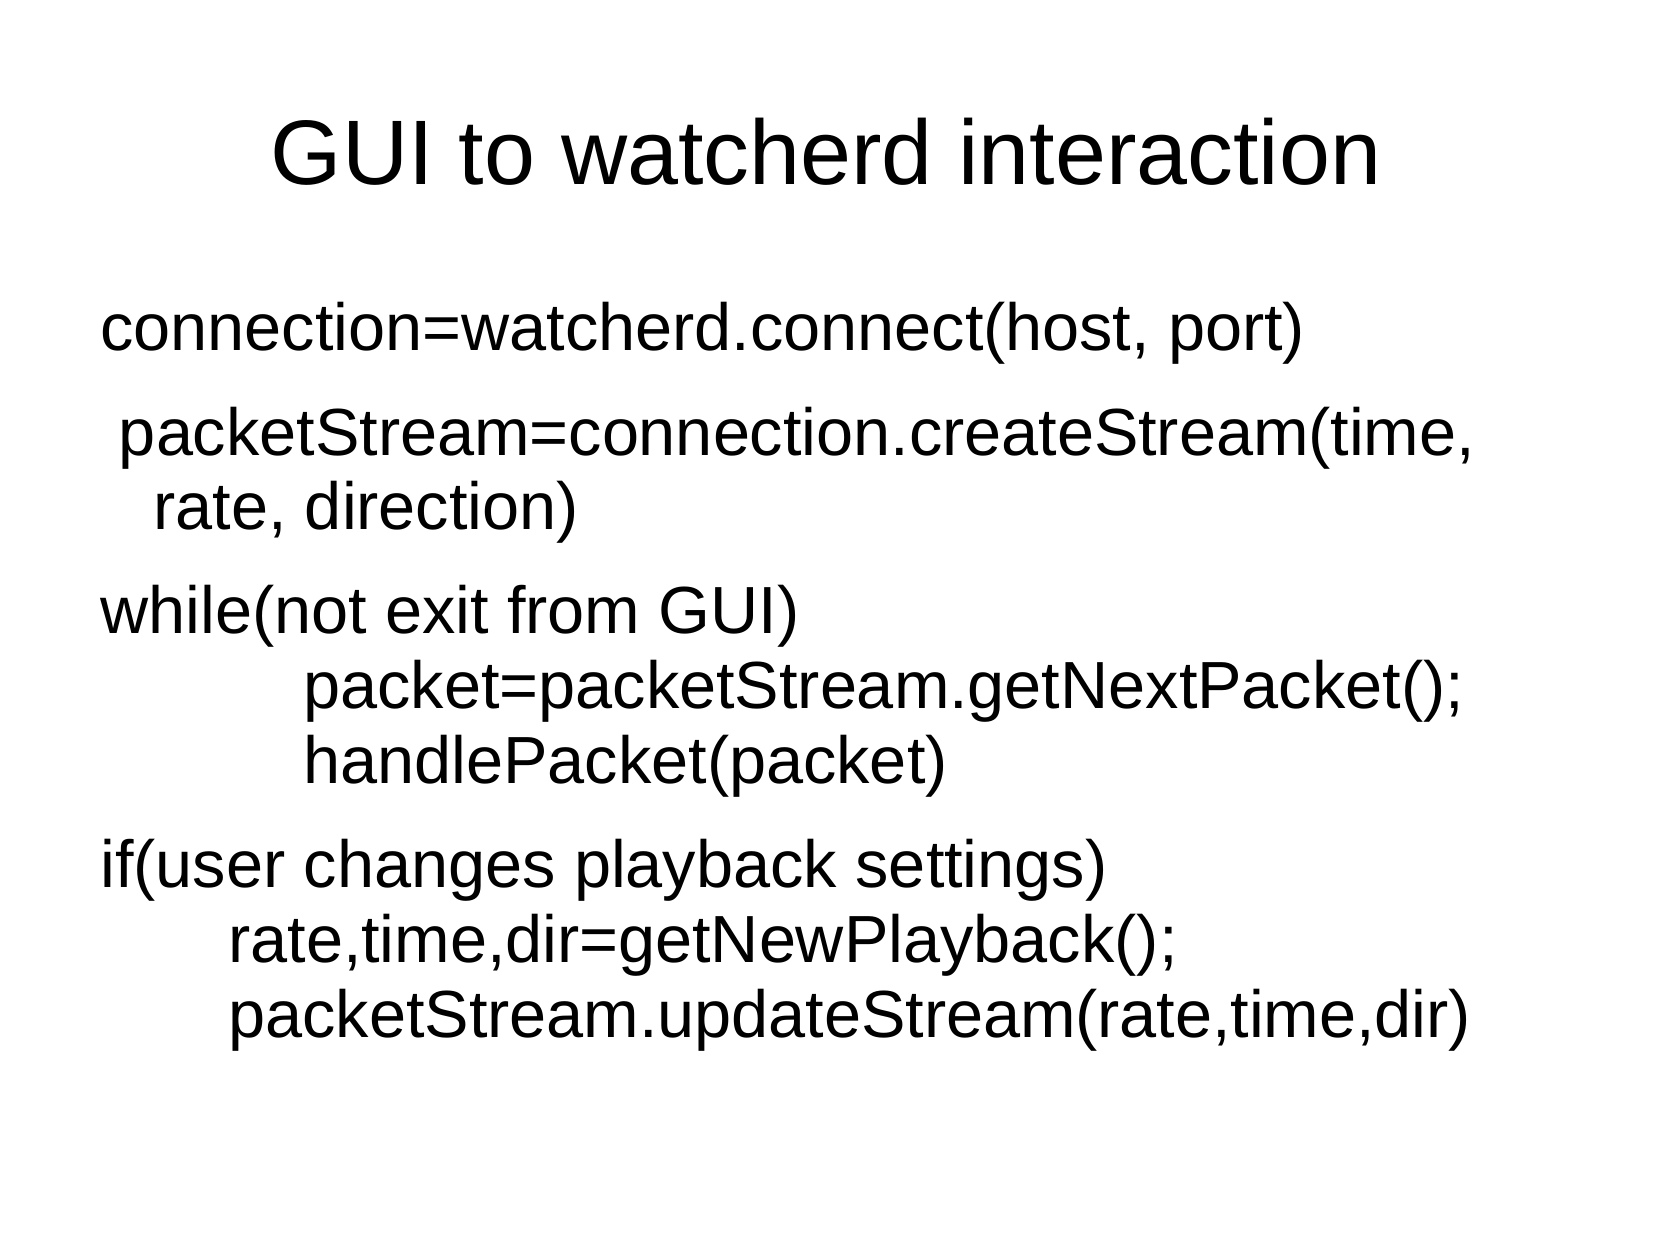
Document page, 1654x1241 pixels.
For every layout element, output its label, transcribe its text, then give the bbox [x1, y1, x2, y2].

title GUI to watcherd interaction [82, 56, 1571, 250]
list connection=watcherd.connect(host, port) packetStream=connection.createStream(time, rate, direction) while(not exit from GUI) packet=packetStream.getNextPacket(); handlePacket(packet) if(user changes playback settings) rate,time,dir=getNewPlayback(); packetStream.updateStream(rate,time,dir) [82, 290, 1571, 1094]
